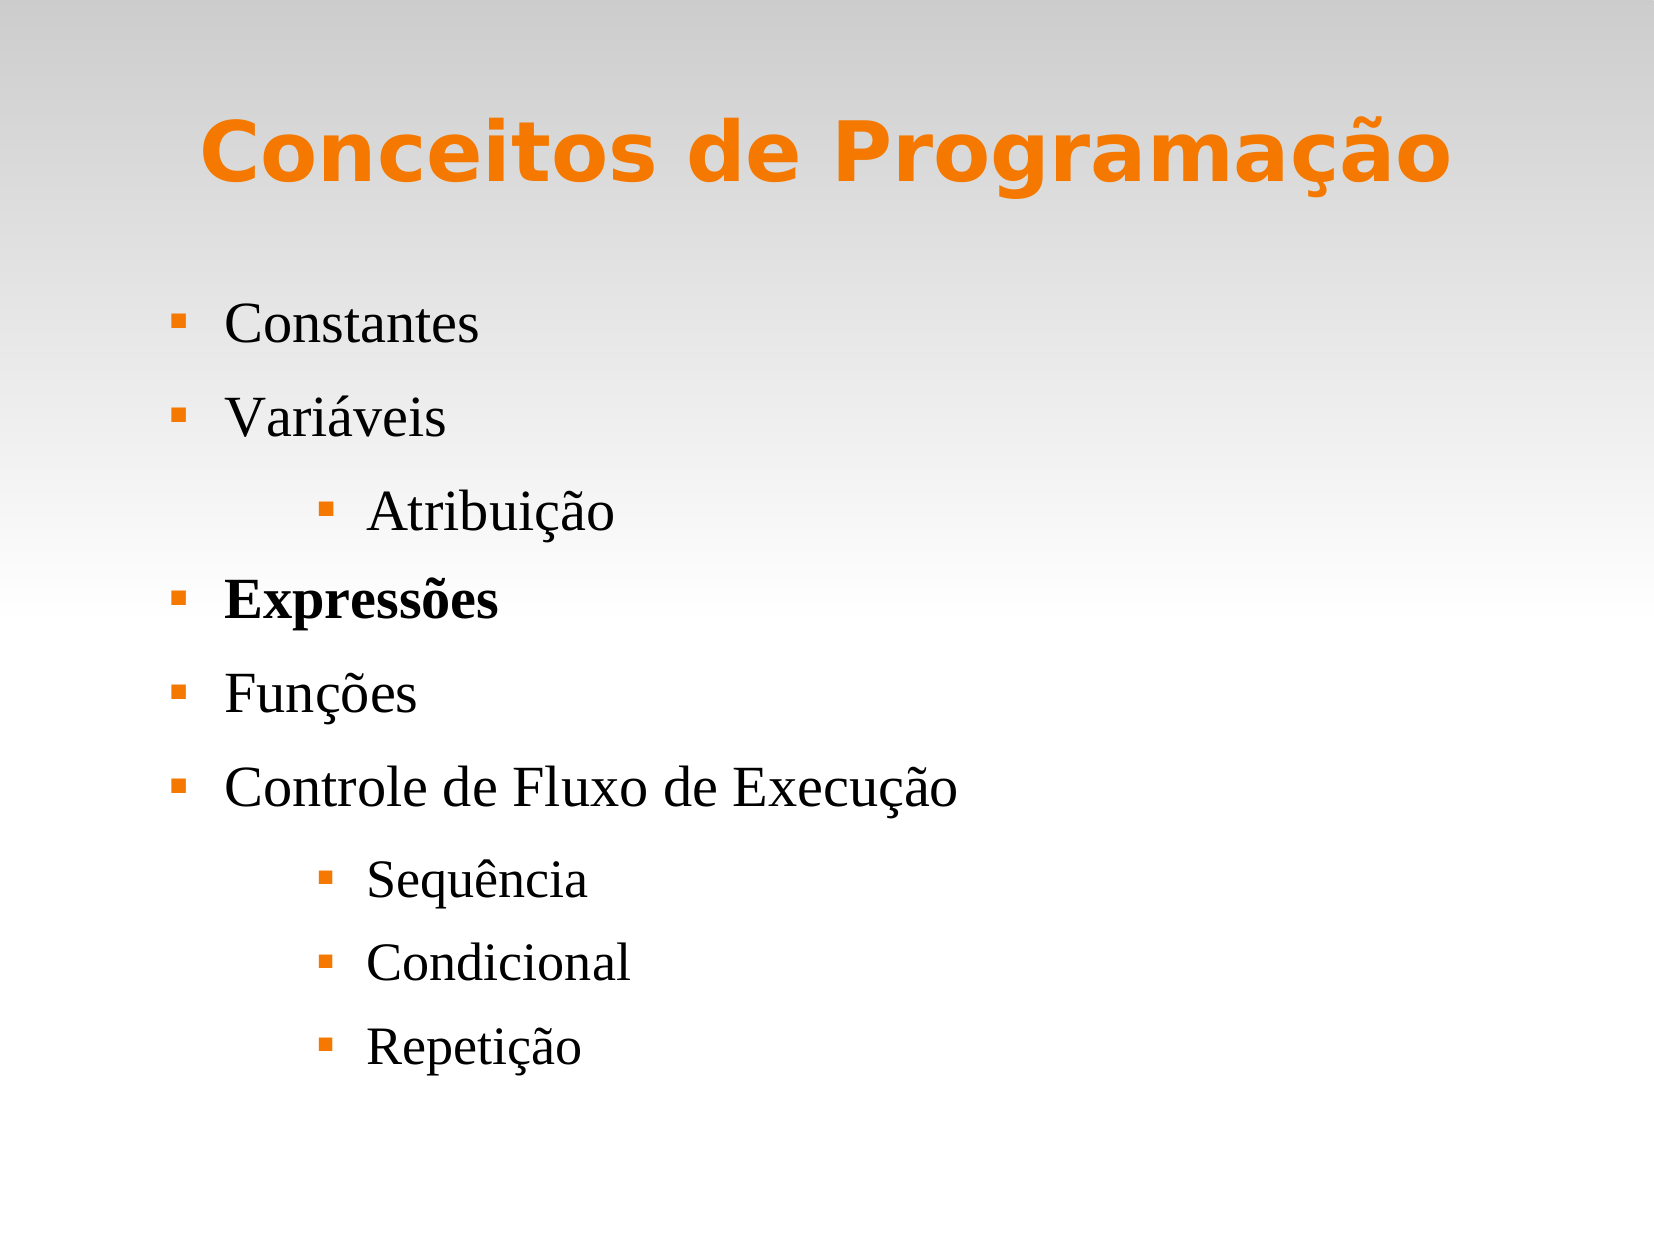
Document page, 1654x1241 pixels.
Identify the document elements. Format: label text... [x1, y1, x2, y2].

list Constantes Variáveis Atribuição Expressões Funções Controle de Fluxo de Execução Sequência Condicional Repetição [82, 290, 1571, 1200]
title Conceitos de Programação [82, 49, 1571, 257]
